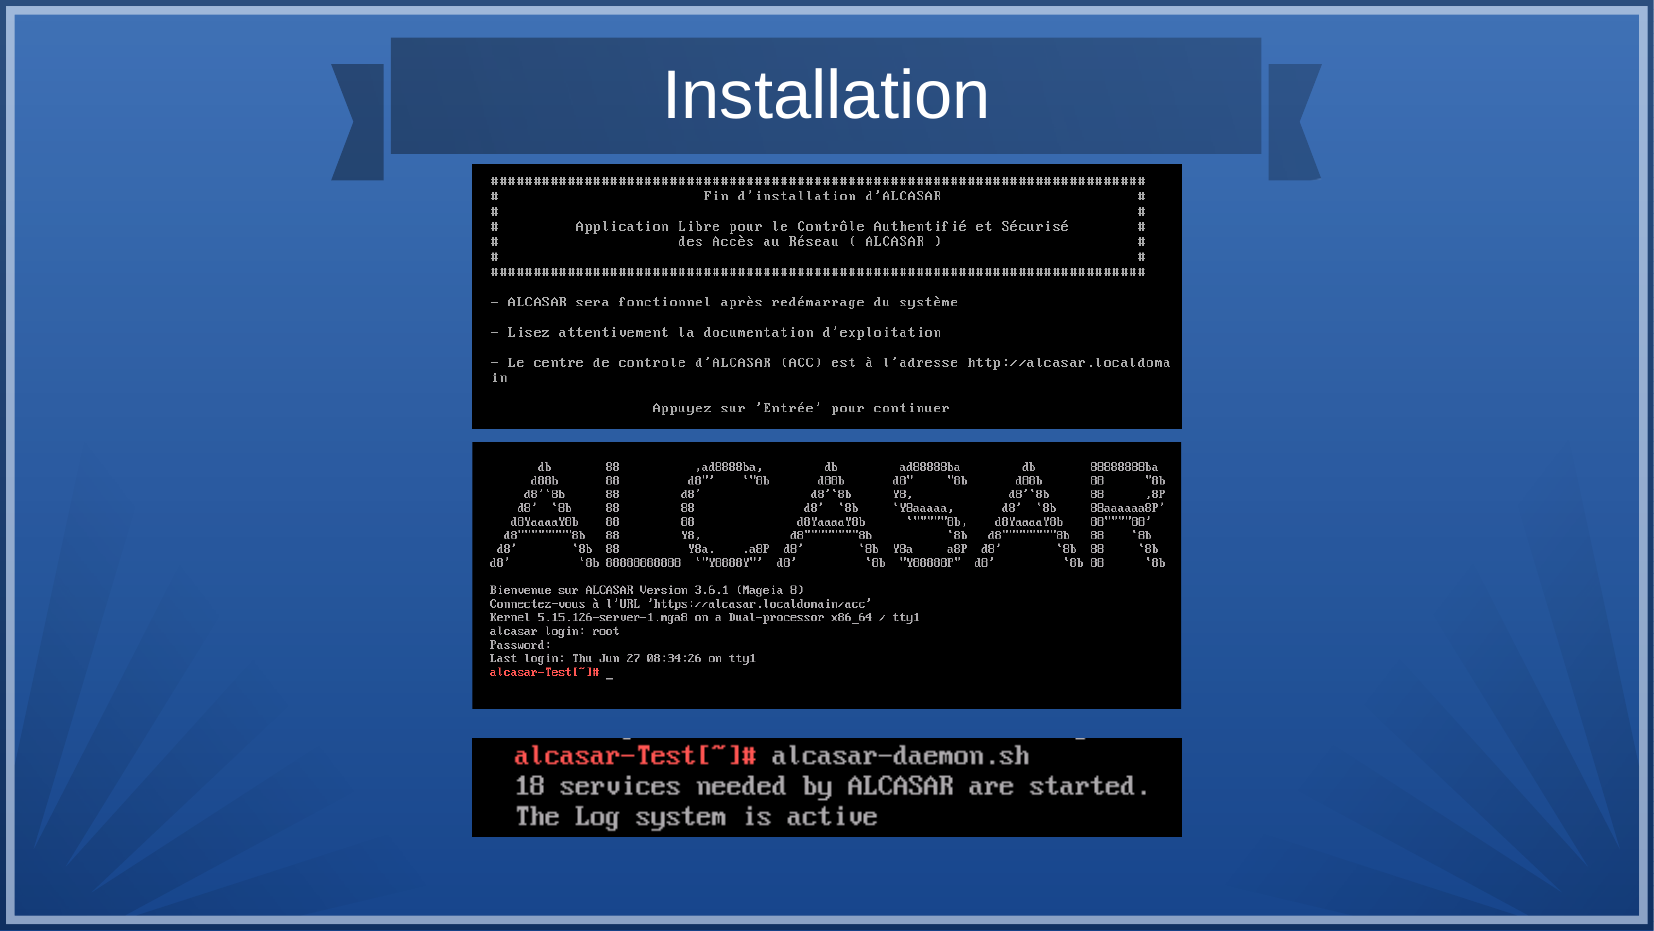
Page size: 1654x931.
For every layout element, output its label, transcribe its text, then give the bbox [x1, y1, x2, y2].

picture [472, 442, 1182, 709]
picture [472, 164, 1182, 429]
title Installation [389, 35, 1264, 154]
picture [472, 738, 1182, 837]
